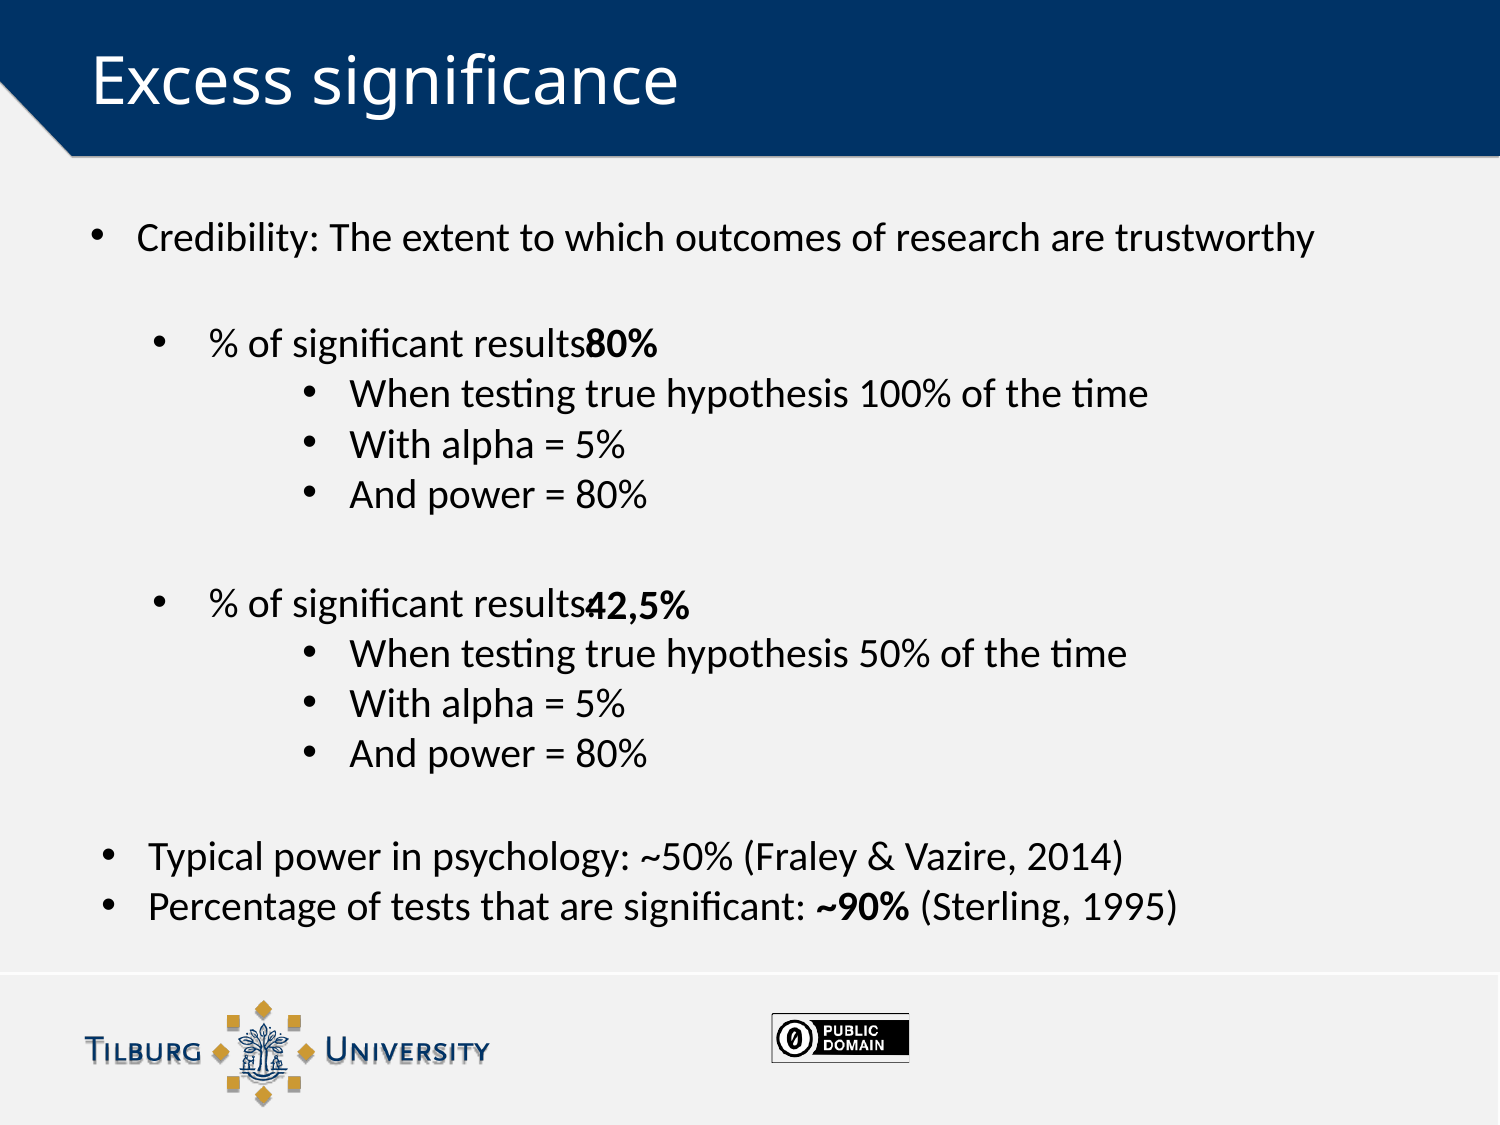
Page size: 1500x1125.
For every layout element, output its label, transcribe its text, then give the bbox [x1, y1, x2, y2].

text_box [772, 1014, 909, 1062]
text_box % of significant results: When testing true hypothesis 50% of the time With alpha = 5% And power = 80% [137, 568, 1441, 853]
text_box 80% [570, 308, 707, 375]
text_box Credibility: The extent to which outcomes of research are trustworthy [75, 201, 1414, 268]
text_box Typical power in psychology: ~50% (Fraley & Vazire, 2014) Percentage of tests that are significant: ~90% (Sterling, 1995) [86, 821, 1426, 938]
title Excess significance [75, 0, 1426, 156]
text_box 42,5% [570, 570, 707, 637]
text_box % of significant results: When testing true hypothesis 100% of the time With alpha = 5% And power = 80% [137, 308, 1441, 568]
